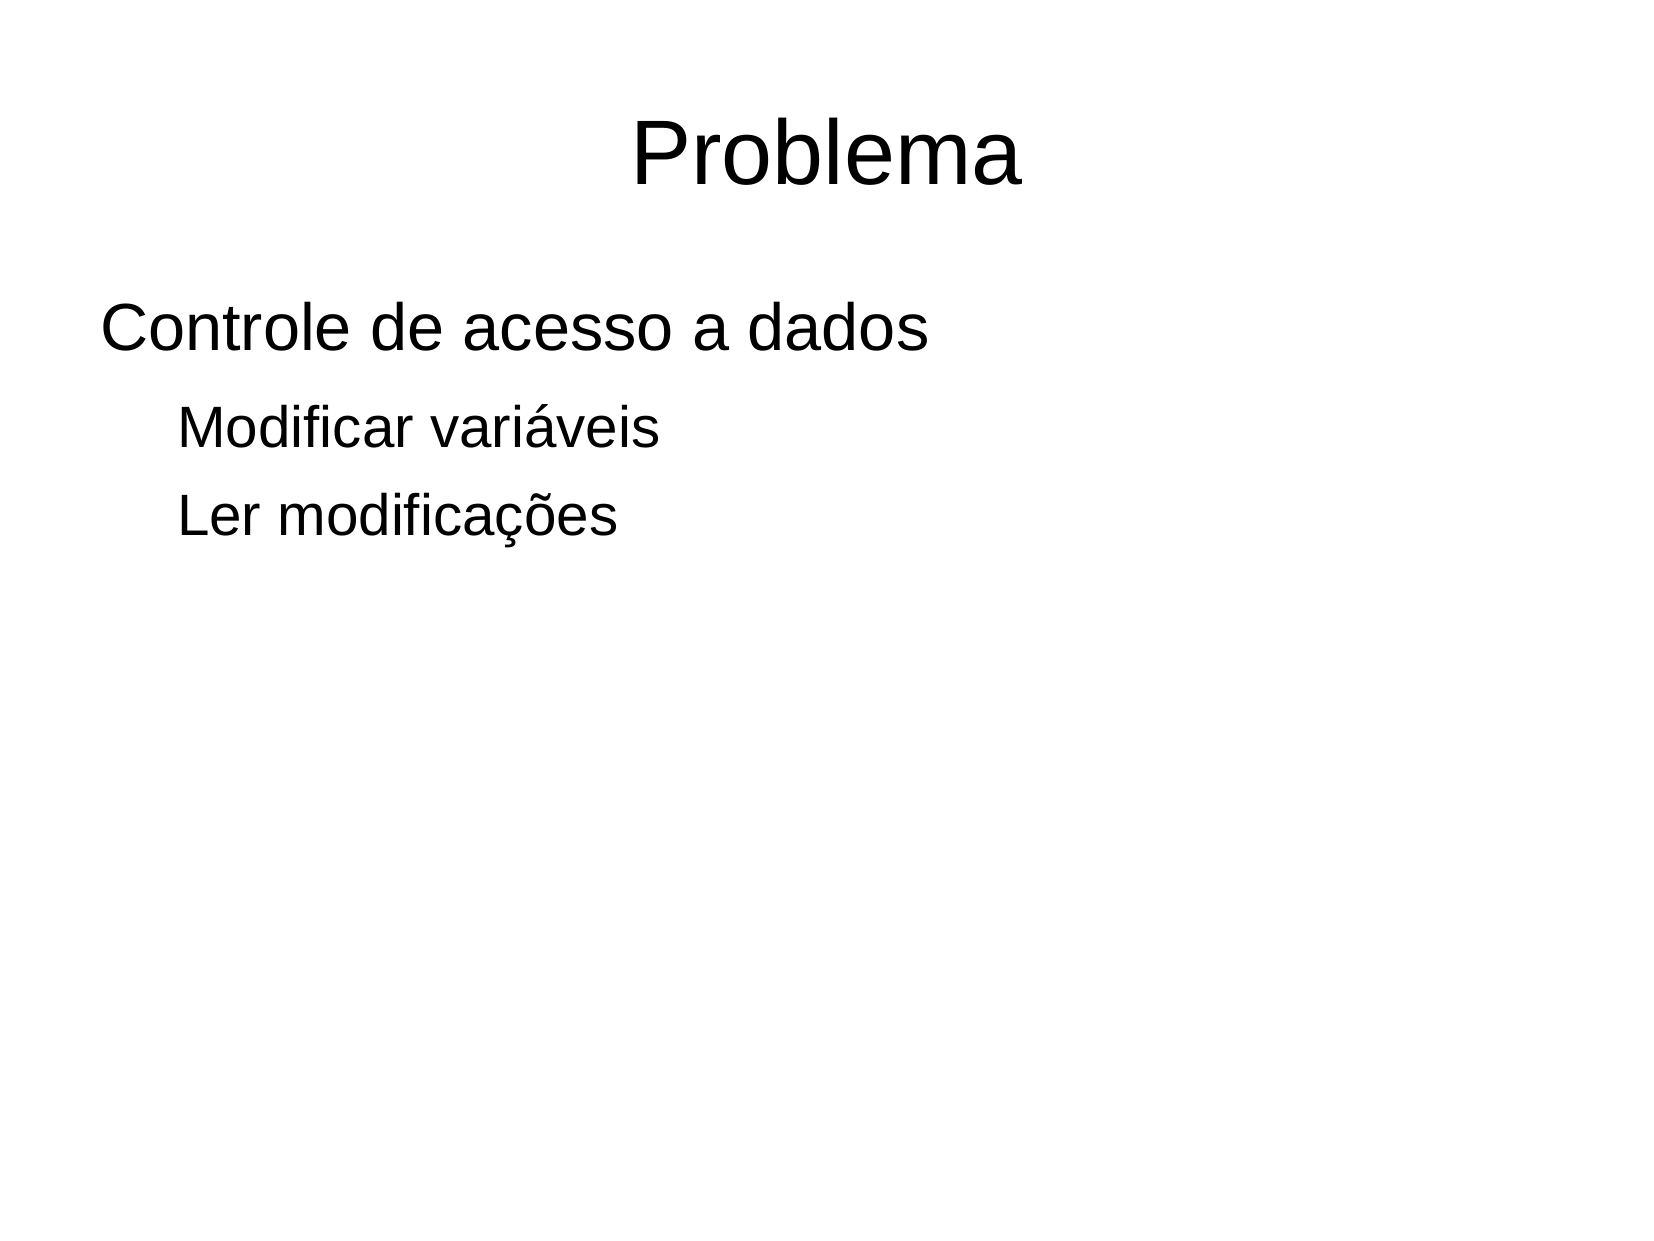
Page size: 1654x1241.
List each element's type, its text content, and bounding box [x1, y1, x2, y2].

title Problema [82, 49, 1571, 257]
list Controle de acesso a dados Modificar variáveis Ler modificações [82, 290, 1571, 1094]
